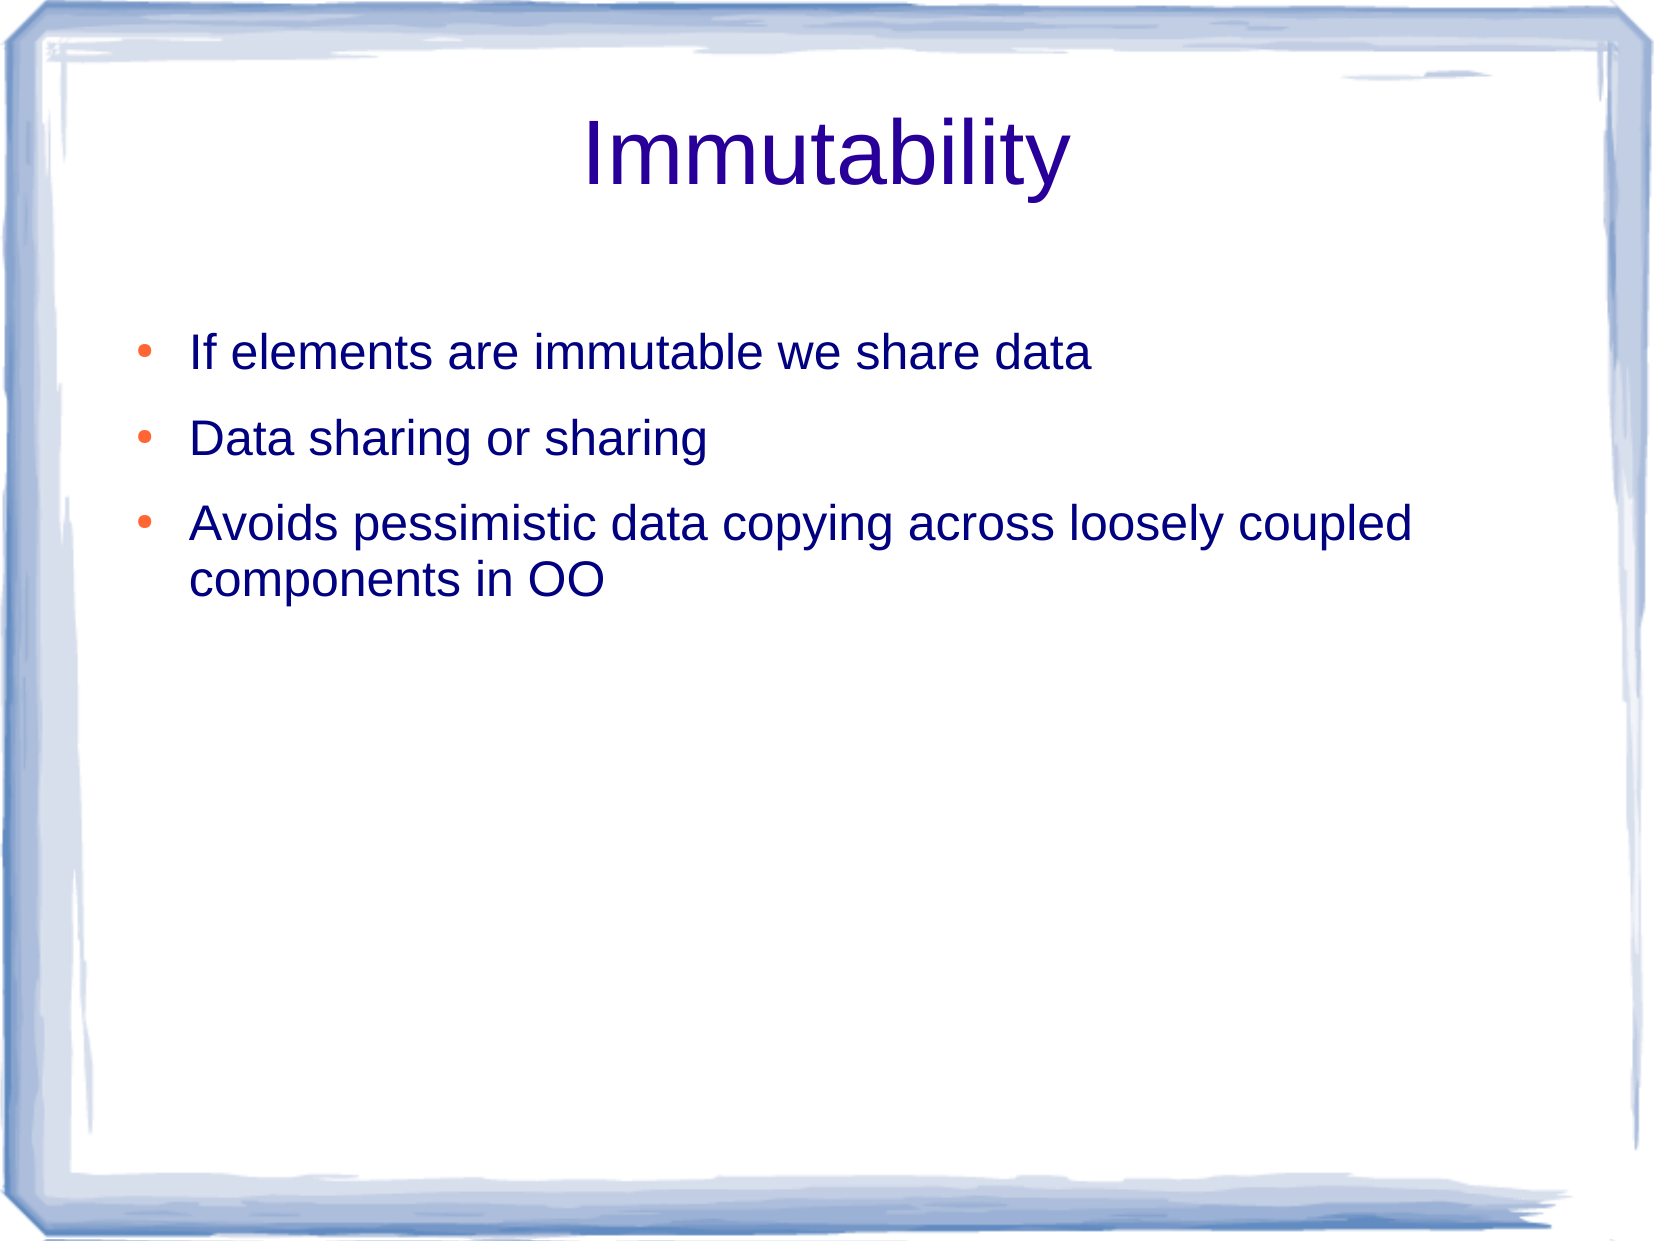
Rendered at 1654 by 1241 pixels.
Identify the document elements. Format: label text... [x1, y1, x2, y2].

picture [0, 0, 1654, 1241]
title Immutability [82, 49, 1571, 257]
list If elements are immutable we share data Data sharing or sharing Avoids pessimistic data copying across loosely coupled components in OO [118, 324, 1571, 1045]
